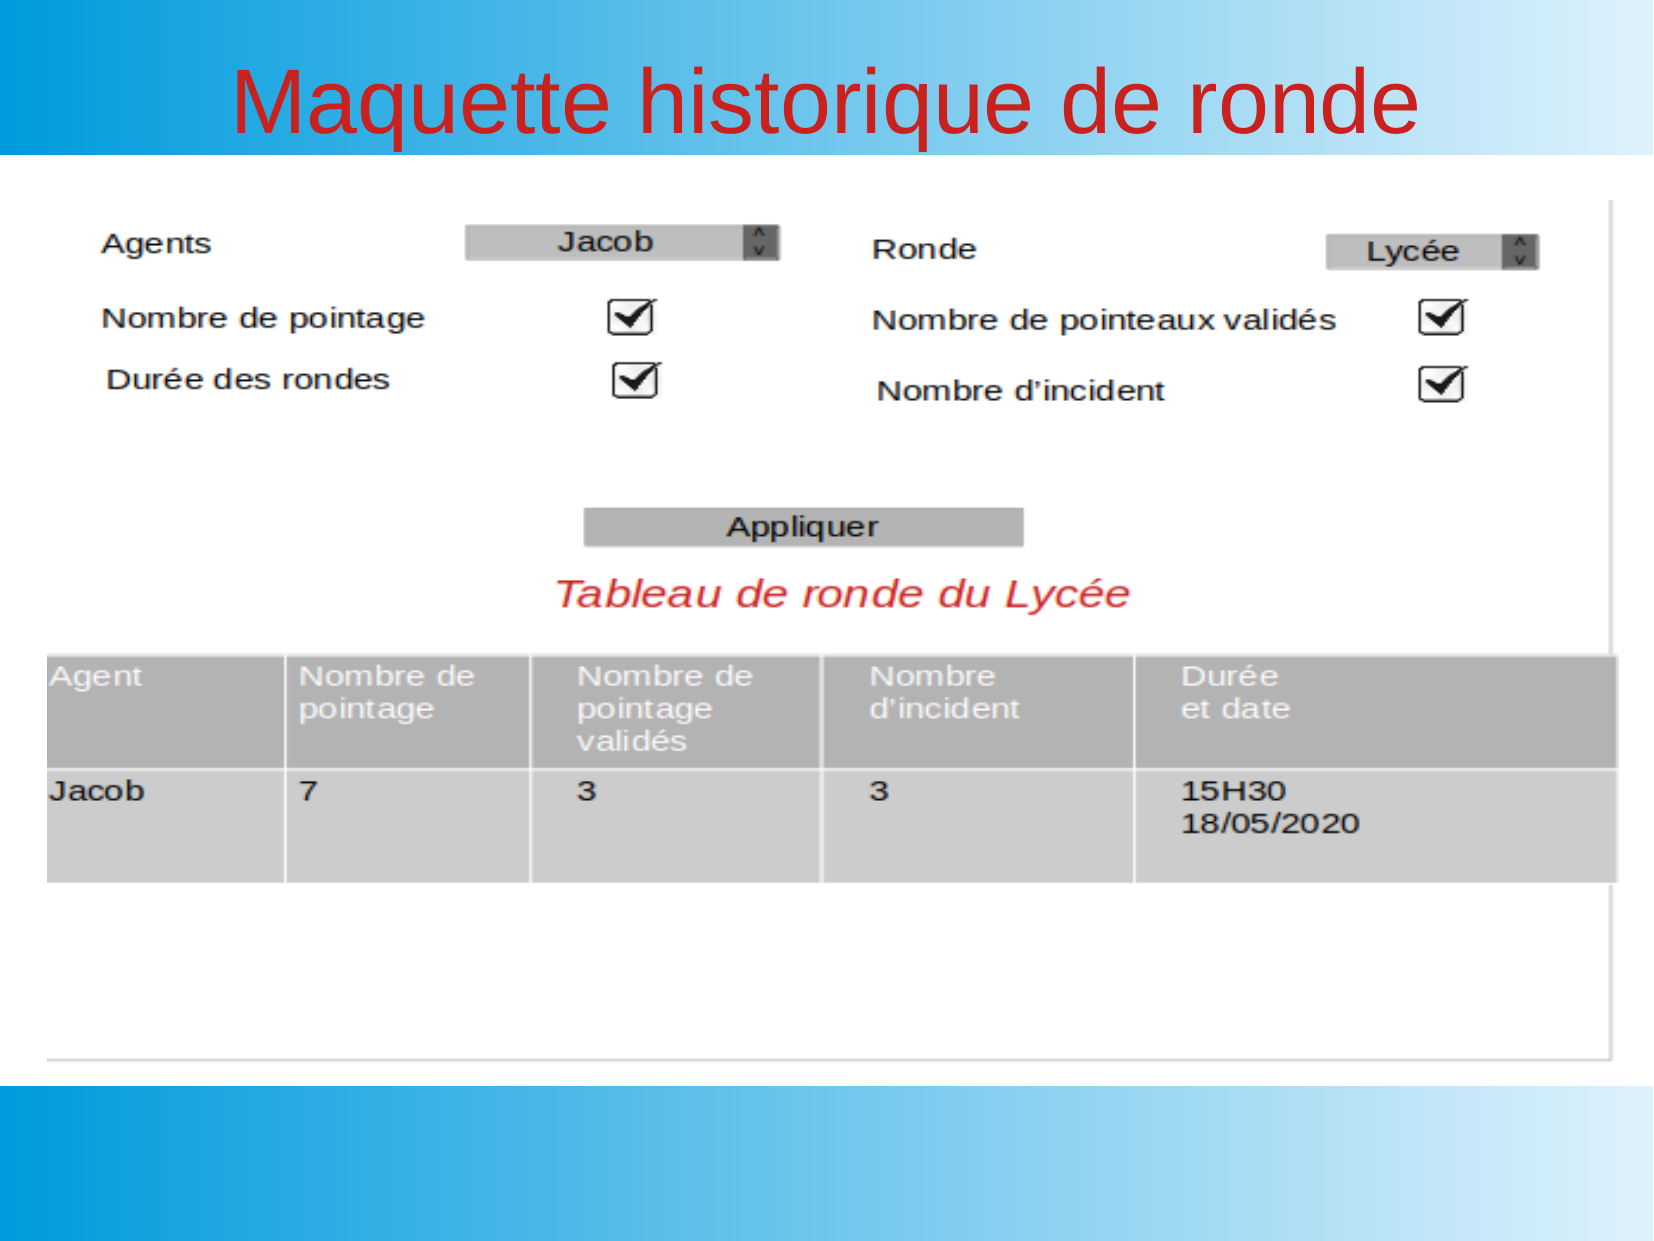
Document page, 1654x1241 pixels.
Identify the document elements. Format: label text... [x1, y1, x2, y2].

picture [47, 200, 1619, 1067]
title Maquette historique de ronde [82, 49, 1571, 155]
